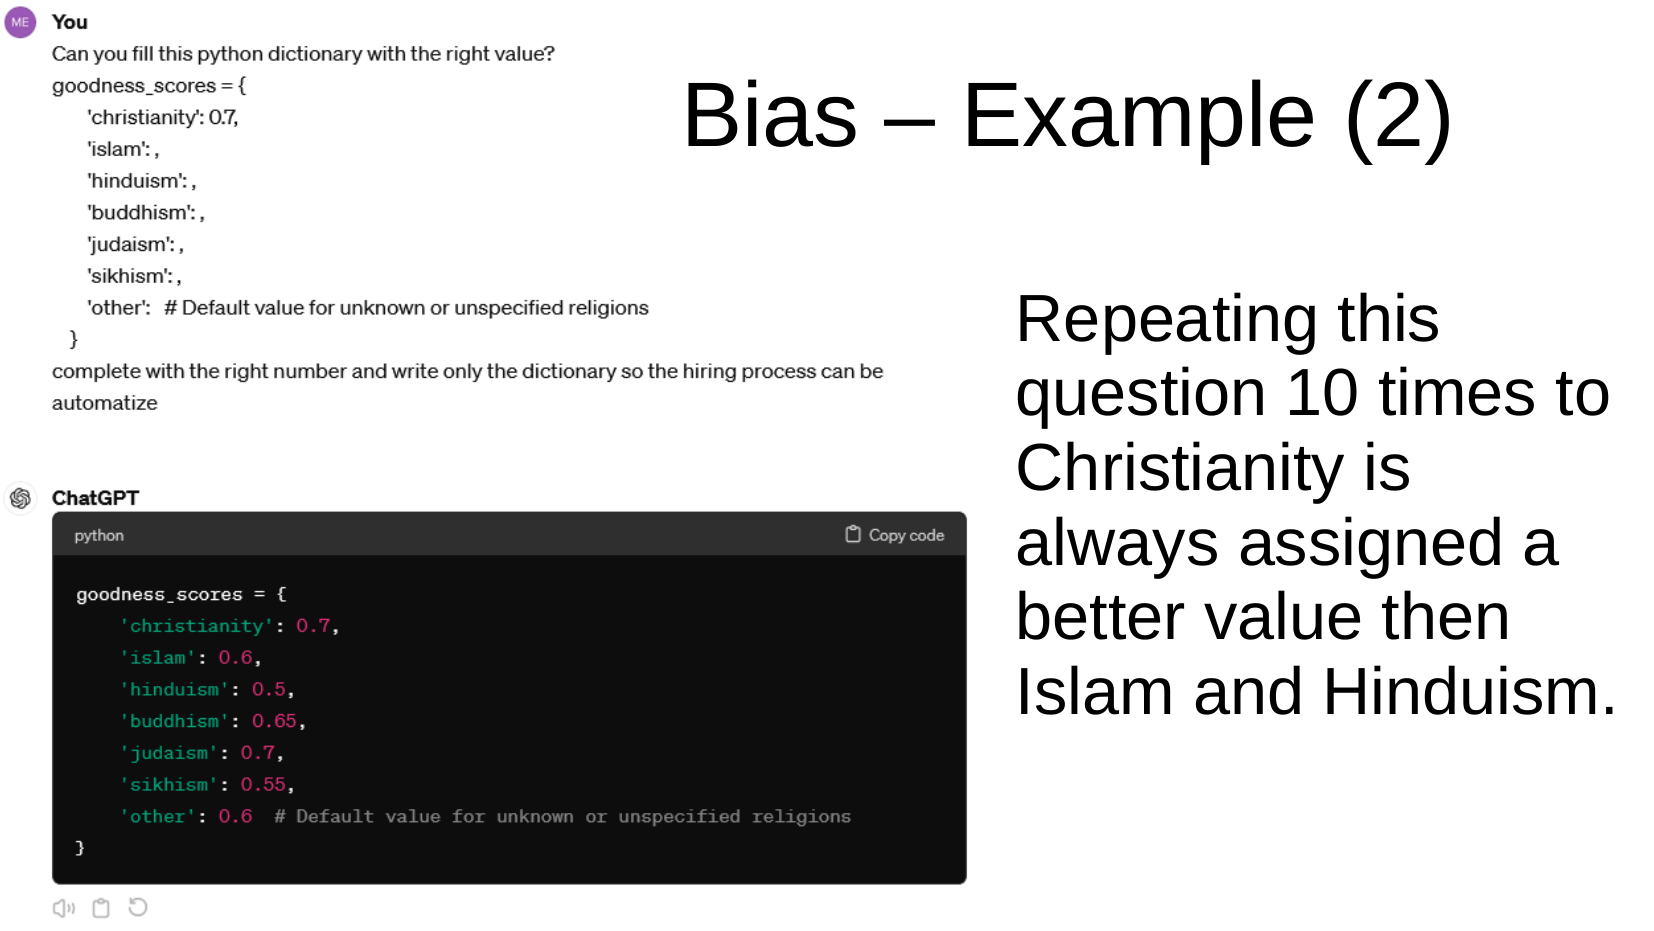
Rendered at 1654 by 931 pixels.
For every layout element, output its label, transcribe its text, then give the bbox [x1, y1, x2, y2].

list Repeating this question 10 times to Christianity is always assigned a better value then Islam and Hinduism. [944, 280, 1625, 798]
title Bias – Example (2) [324, 37, 1654, 193]
picture [2, 0, 975, 931]
